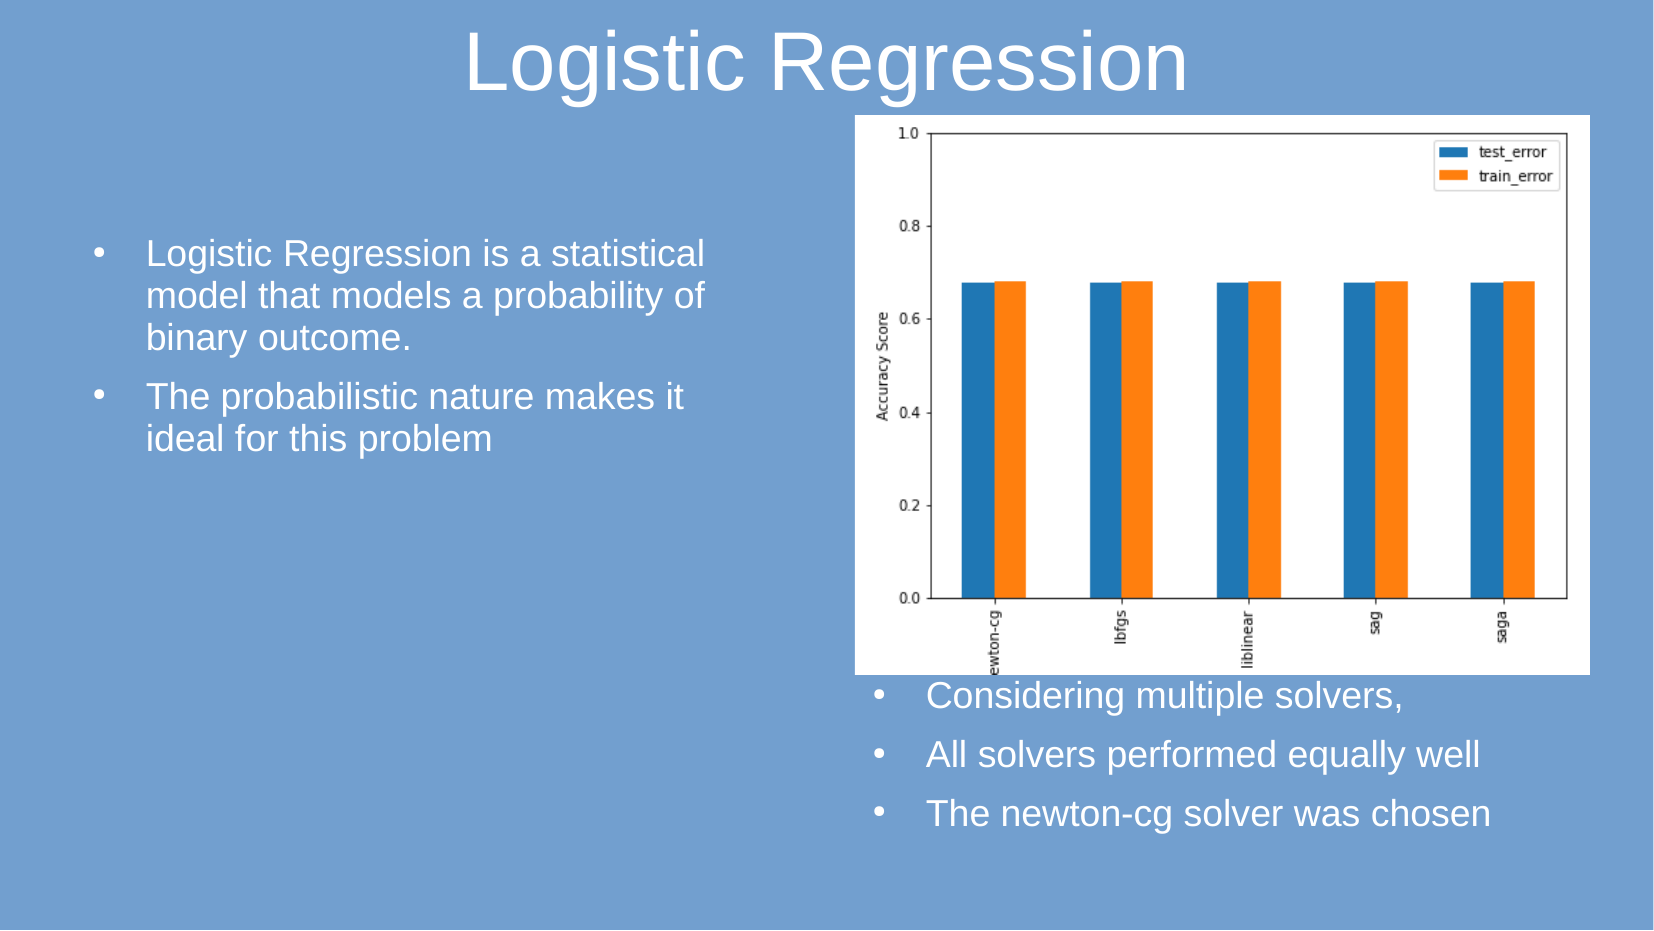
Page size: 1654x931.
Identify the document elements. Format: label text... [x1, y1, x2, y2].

title Logistic Regression [82, 15, 1571, 109]
list Considering multiple solvers, All solvers performed equally well The newton-cg solver was chosen [855, 676, 1546, 891]
picture [854, 115, 1590, 676]
list Logistic Regression is a statistical model that models a probability of binary outcome. The probabilistic nature makes it ideal for this problem [75, 232, 766, 481]
